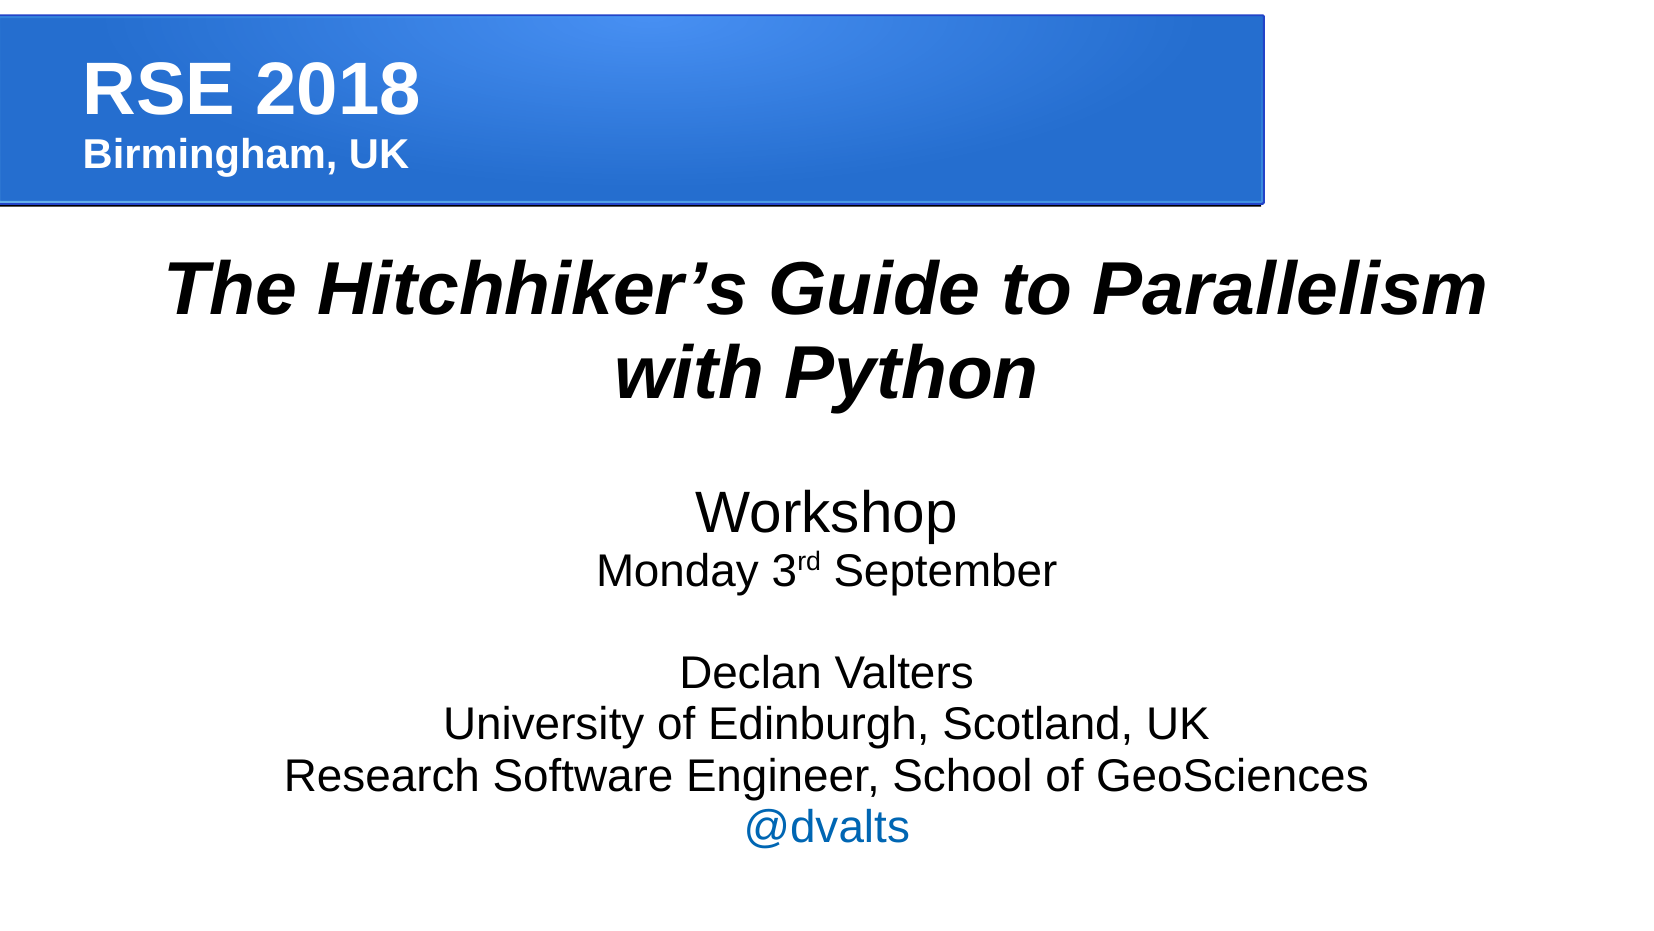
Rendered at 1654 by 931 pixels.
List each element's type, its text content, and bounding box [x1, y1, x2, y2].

title RSE 2018 Birmingham, UK [82, 35, 1235, 189]
subtitle The Hitchhiker’s Guide to Parallelism with Python Workshop Monday 3rd September Declan Valters University of Edinburgh, Scotland, UK Research Software Engineer, School of GeoSciences @dvalts [82, 224, 1571, 875]
